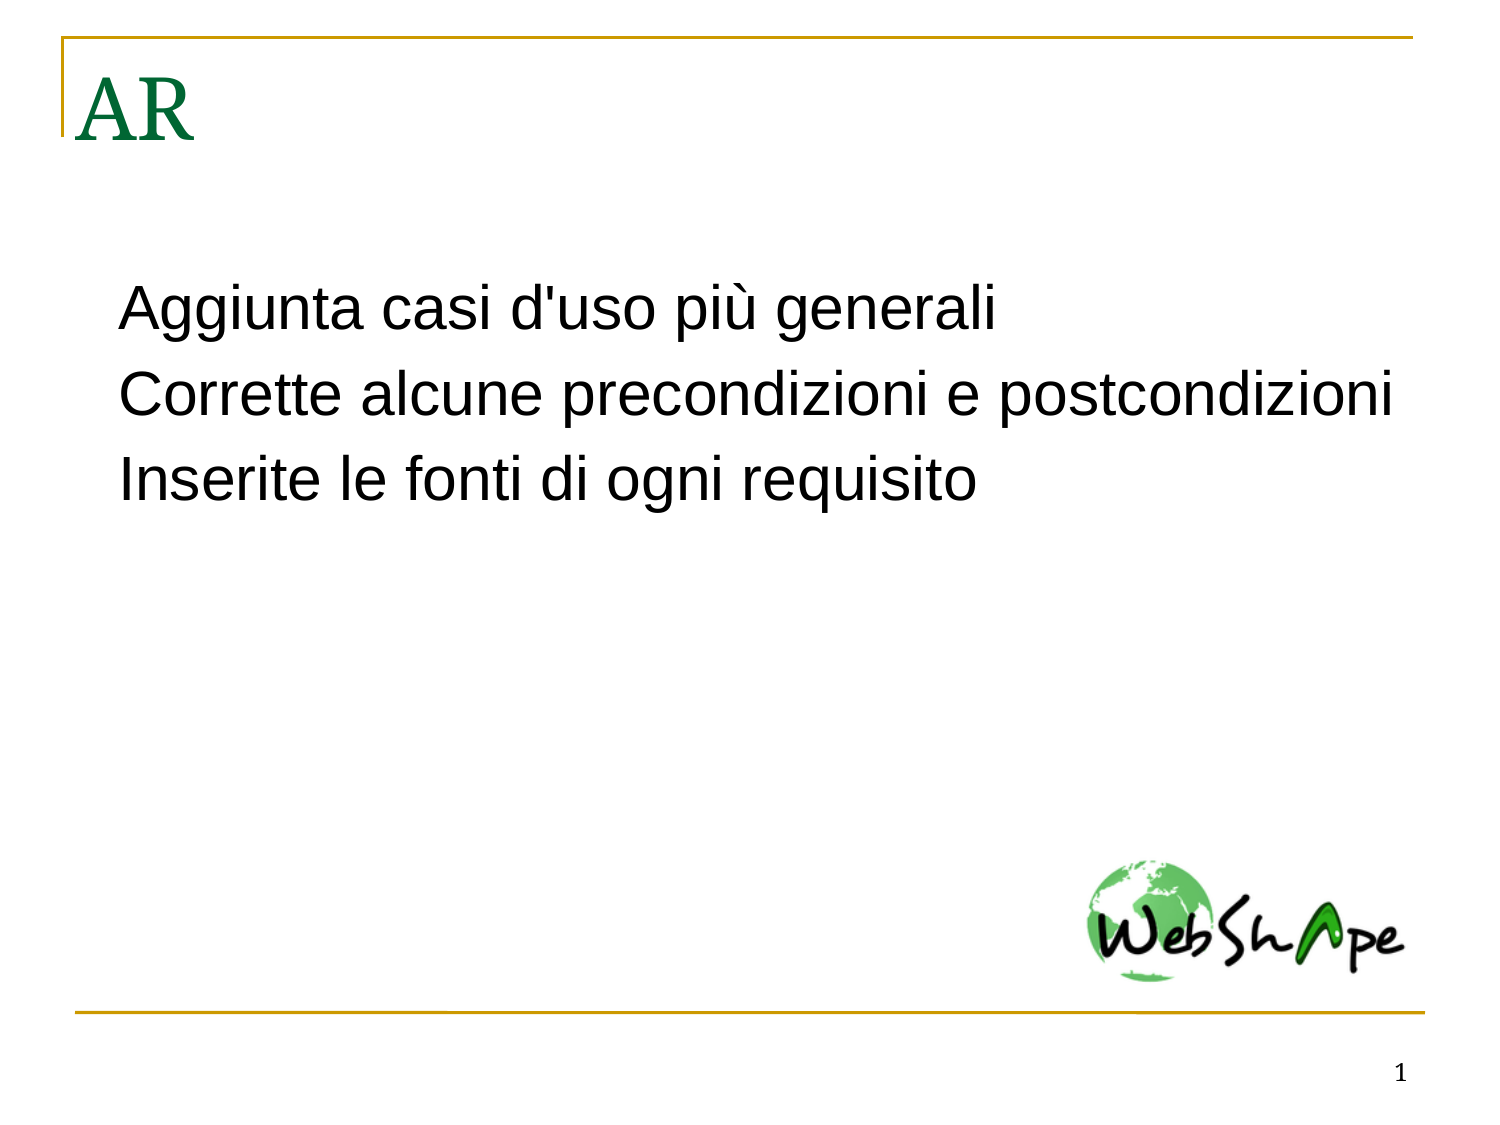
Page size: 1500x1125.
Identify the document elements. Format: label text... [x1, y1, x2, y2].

picture [1060, 833, 1416, 1011]
title AR [75, 60, 1424, 272]
list Aggiunta casi d'uso più generali Corrette alcune precondizioni e postcondizioni Inserite le fonti di ogni requisito [118, 188, 1477, 1063]
